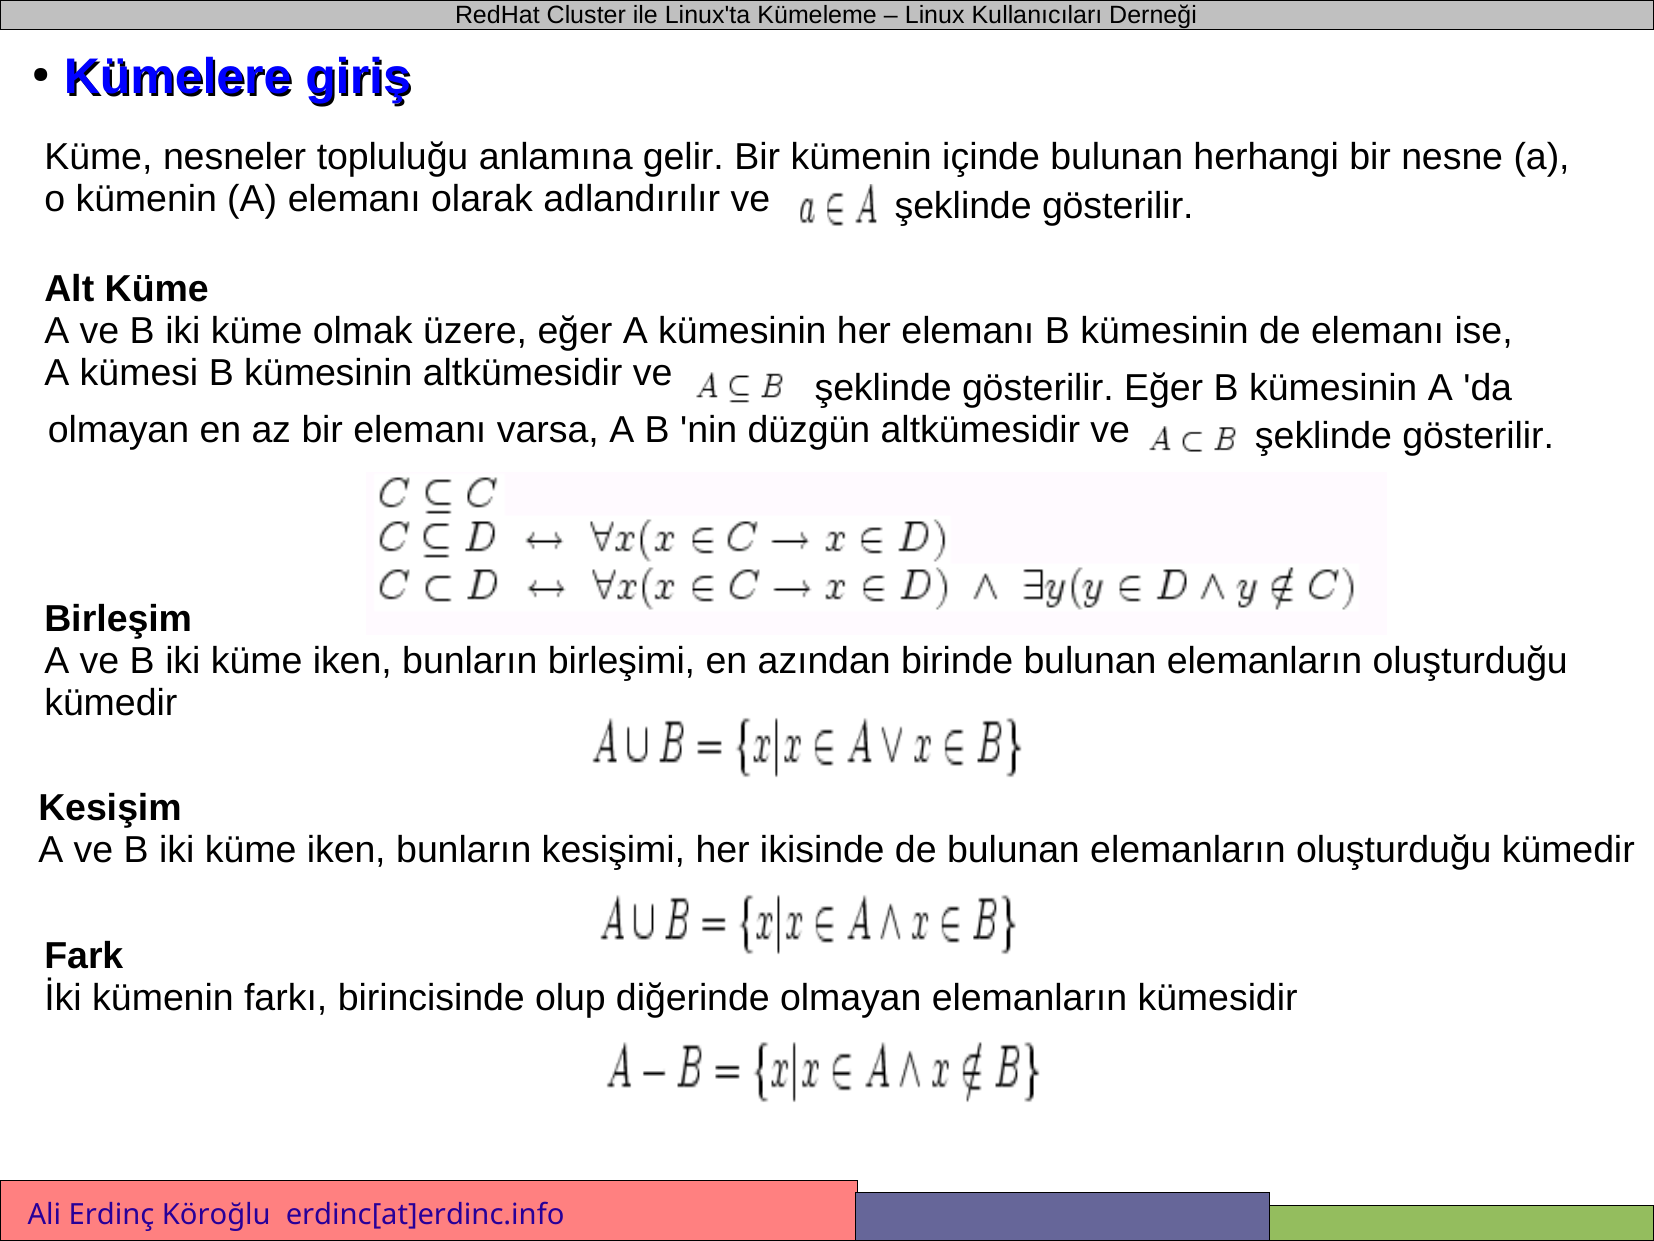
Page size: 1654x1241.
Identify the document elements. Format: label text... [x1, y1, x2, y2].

picture [796, 184, 879, 231]
text_box [0, 1180, 1654, 1241]
text_box Alt Küme A ve B iki küme olmak üzere, eğer A kümesinin her elemanı B kümesinin de elemanı ise, A kümesi B kümesinin altkümesidir ve [29, 259, 1539, 417]
text_box Kesişim A ve B iki küme iken, bunların kesişimi, her ikisinde de bulunan elemanların oluşturduğu kümedir [23, 779, 1651, 890]
text_box şeklinde gösterilir. [1240, 407, 1570, 469]
picture [588, 714, 1034, 779]
text_box Fark İki kümenin farkı, birincisinde olup diğerinde olmayan elemanların kümesidir [29, 927, 1313, 1037]
text_box şeklinde gösterilir. [879, 177, 1209, 239]
text_box Kümelere giriş [17, 41, 427, 121]
text_box Birleşim A ve B iki küme iken, bunların birleşimi, en azından birinde bulunan elemanların oluşturduğu kümedir [29, 590, 1594, 747]
picture [596, 891, 1028, 927]
text_box şeklinde gösterilir. Eğer B kümesinin A 'da olmayan en az bir elemanı varsa, A B 'nin düzgün altkümesidir ve [33, 358, 1560, 467]
picture [604, 1038, 1052, 1105]
picture [1145, 426, 1240, 455]
text_box Ali Erdinç Köroğlu erdinc[at]erdinc.info http://www.erdinc.info [12, 1186, 852, 1241]
text_box Küme, nesneler topluluğu anlamına gelir. Bir kümenin içinde bulunan herhangi bir nesne (a), o kümenin (A) elemanı olarak adlandırılır ve [29, 128, 1585, 237]
picture [366, 472, 1387, 590]
text_box RedHat Cluster ile Linux'ta Kümeleme – Linux Kullanıcıları Derneği [0, 0, 1654, 30]
